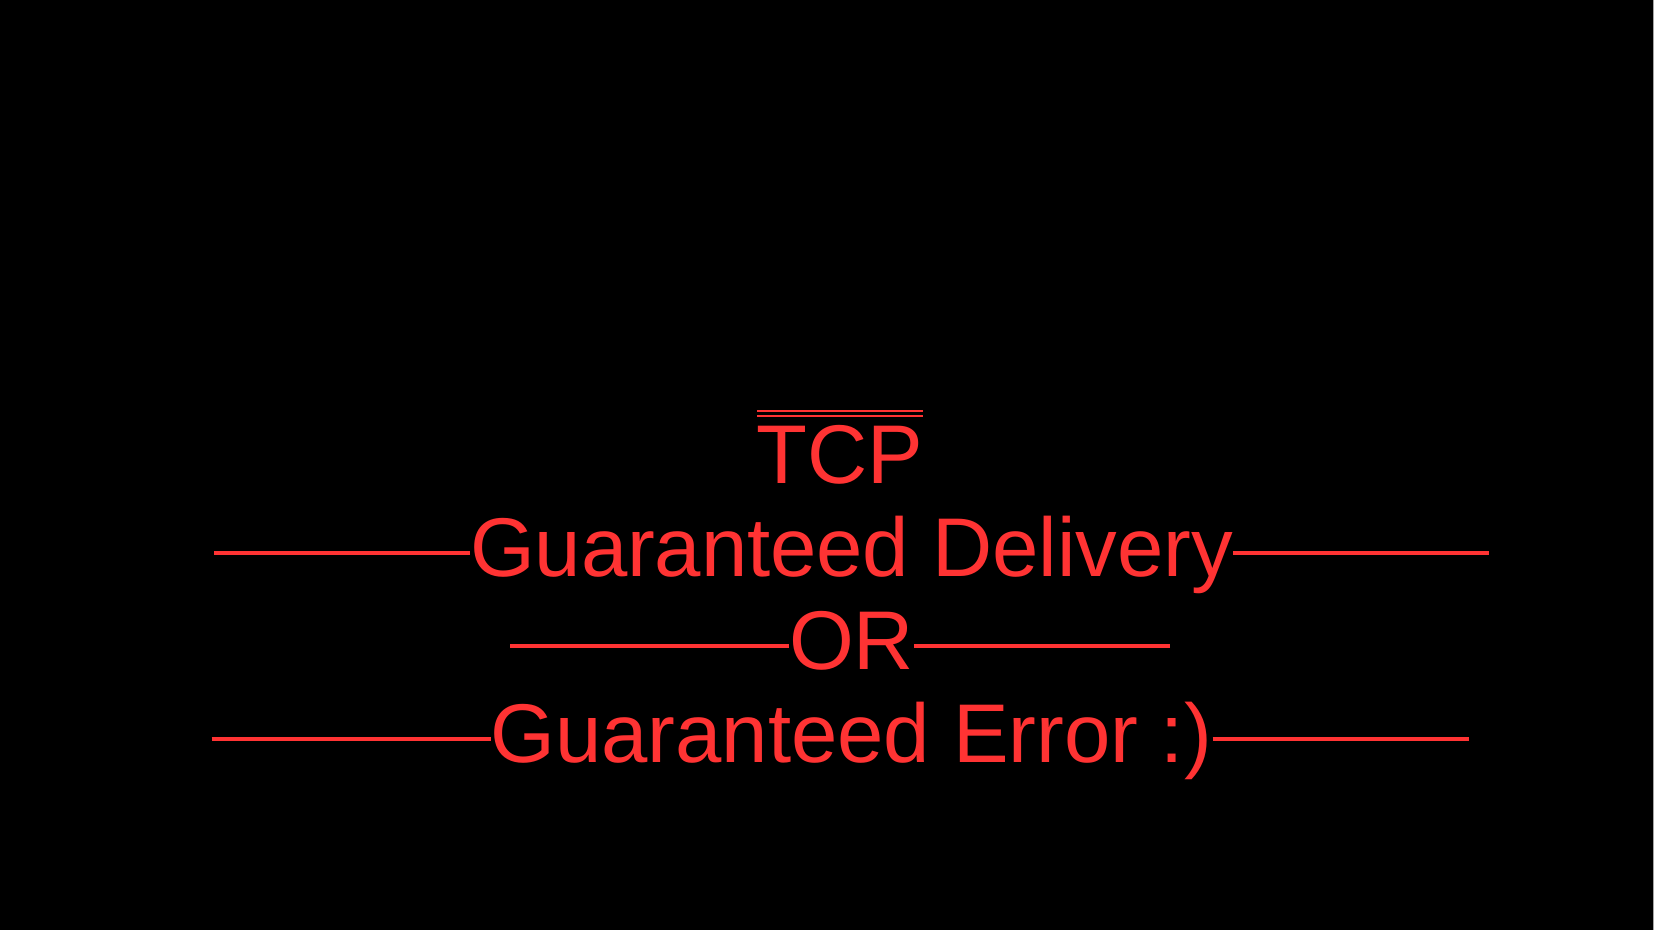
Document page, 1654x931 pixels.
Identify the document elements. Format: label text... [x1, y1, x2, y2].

text_box TCP Guaranteed Delivery OR Guaranteed Error :) [165, 401, 1516, 789]
